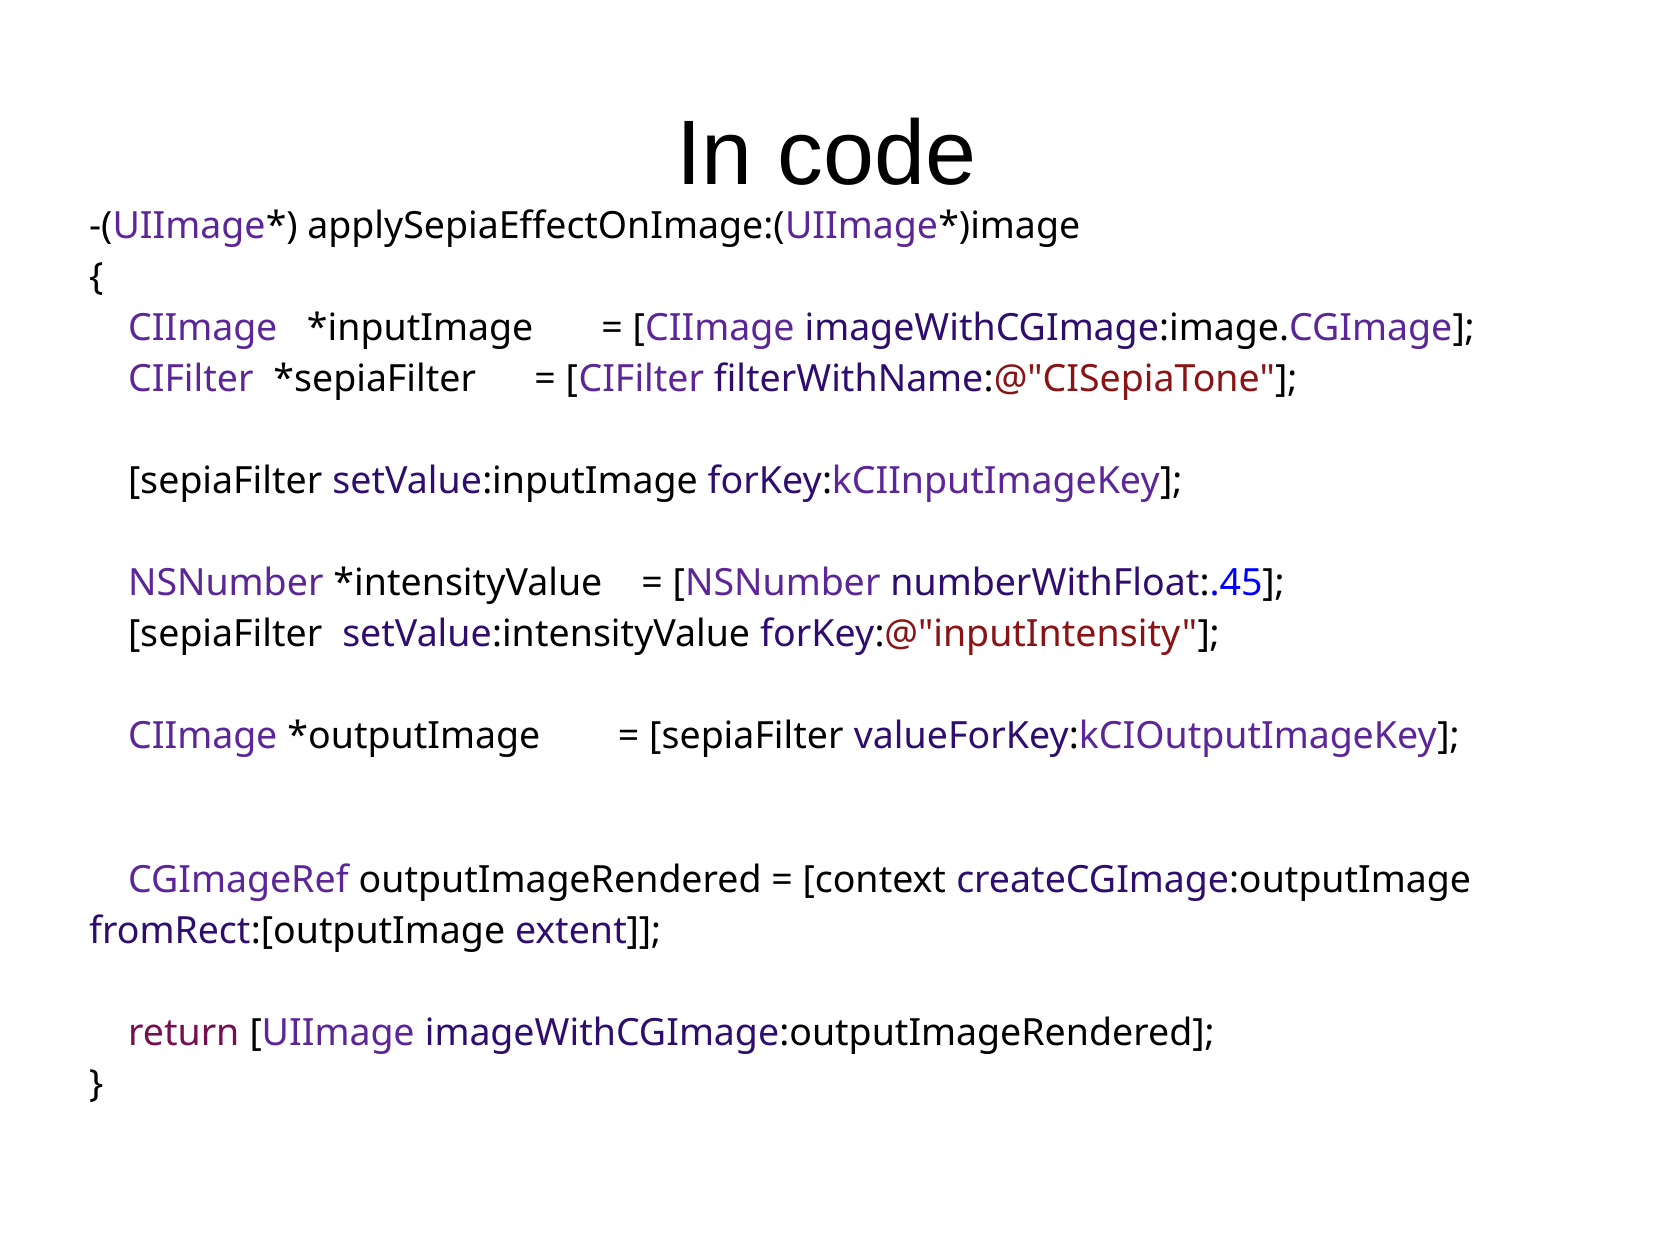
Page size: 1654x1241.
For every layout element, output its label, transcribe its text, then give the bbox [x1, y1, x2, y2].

text_box -(UIImage*) applySepiaEffectOnImage:(UIImage*)image { CIImage *inputImage = [CIImage imageWithCGImage:image.CGImage]; CIFilter *sepiaFilter = [CIFilter filterWithName:@"CISepiaTone"]; [sepiaFilter setValue:inputImage forKey:kCIInputImageKey]; NSNumber *intensityValue = [NSNumber numberWithFloat:.45]; [sepiaFilter setValue:intensityValue forKey:@"inputIntensity"]; CIImage *outputImage = [sepiaFilter valueForKey:kCIOutputImageKey]; CGImageRef outputImageRendered = [context createCGImage:outputImage fromRect:[outputImage extent]]; return [UIImage imageWithCGImage:outputImageRendered]; } [74, 190, 1590, 1161]
title In code [82, 49, 1571, 190]
